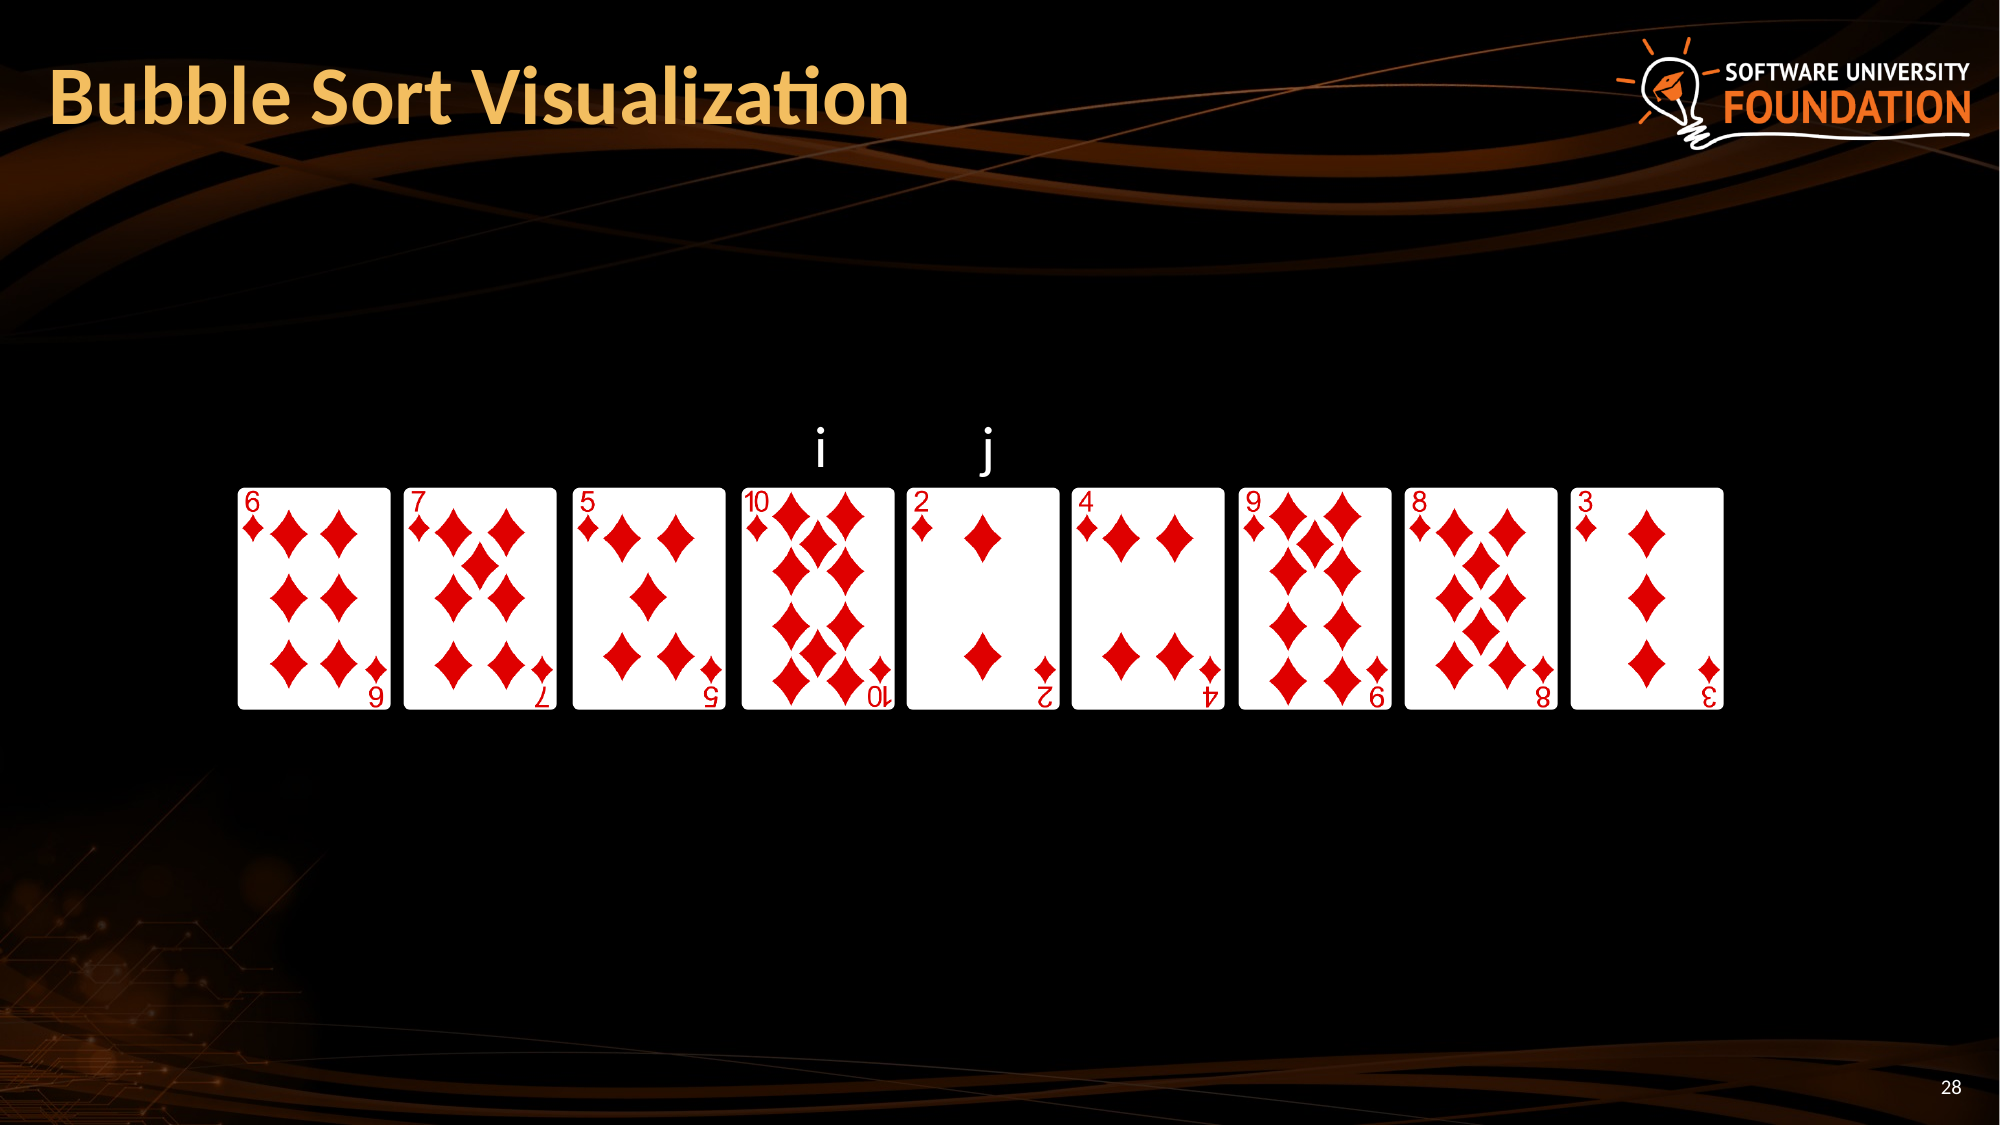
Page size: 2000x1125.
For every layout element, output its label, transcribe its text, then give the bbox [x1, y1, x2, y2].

title Bubble Sort Visualization [30, 6, 1602, 189]
picture [0, 0, 2000, 1125]
slide_number <number> [1897, 1070, 1968, 1103]
text_box i [800, 401, 843, 487]
text_box j [966, 401, 1010, 487]
